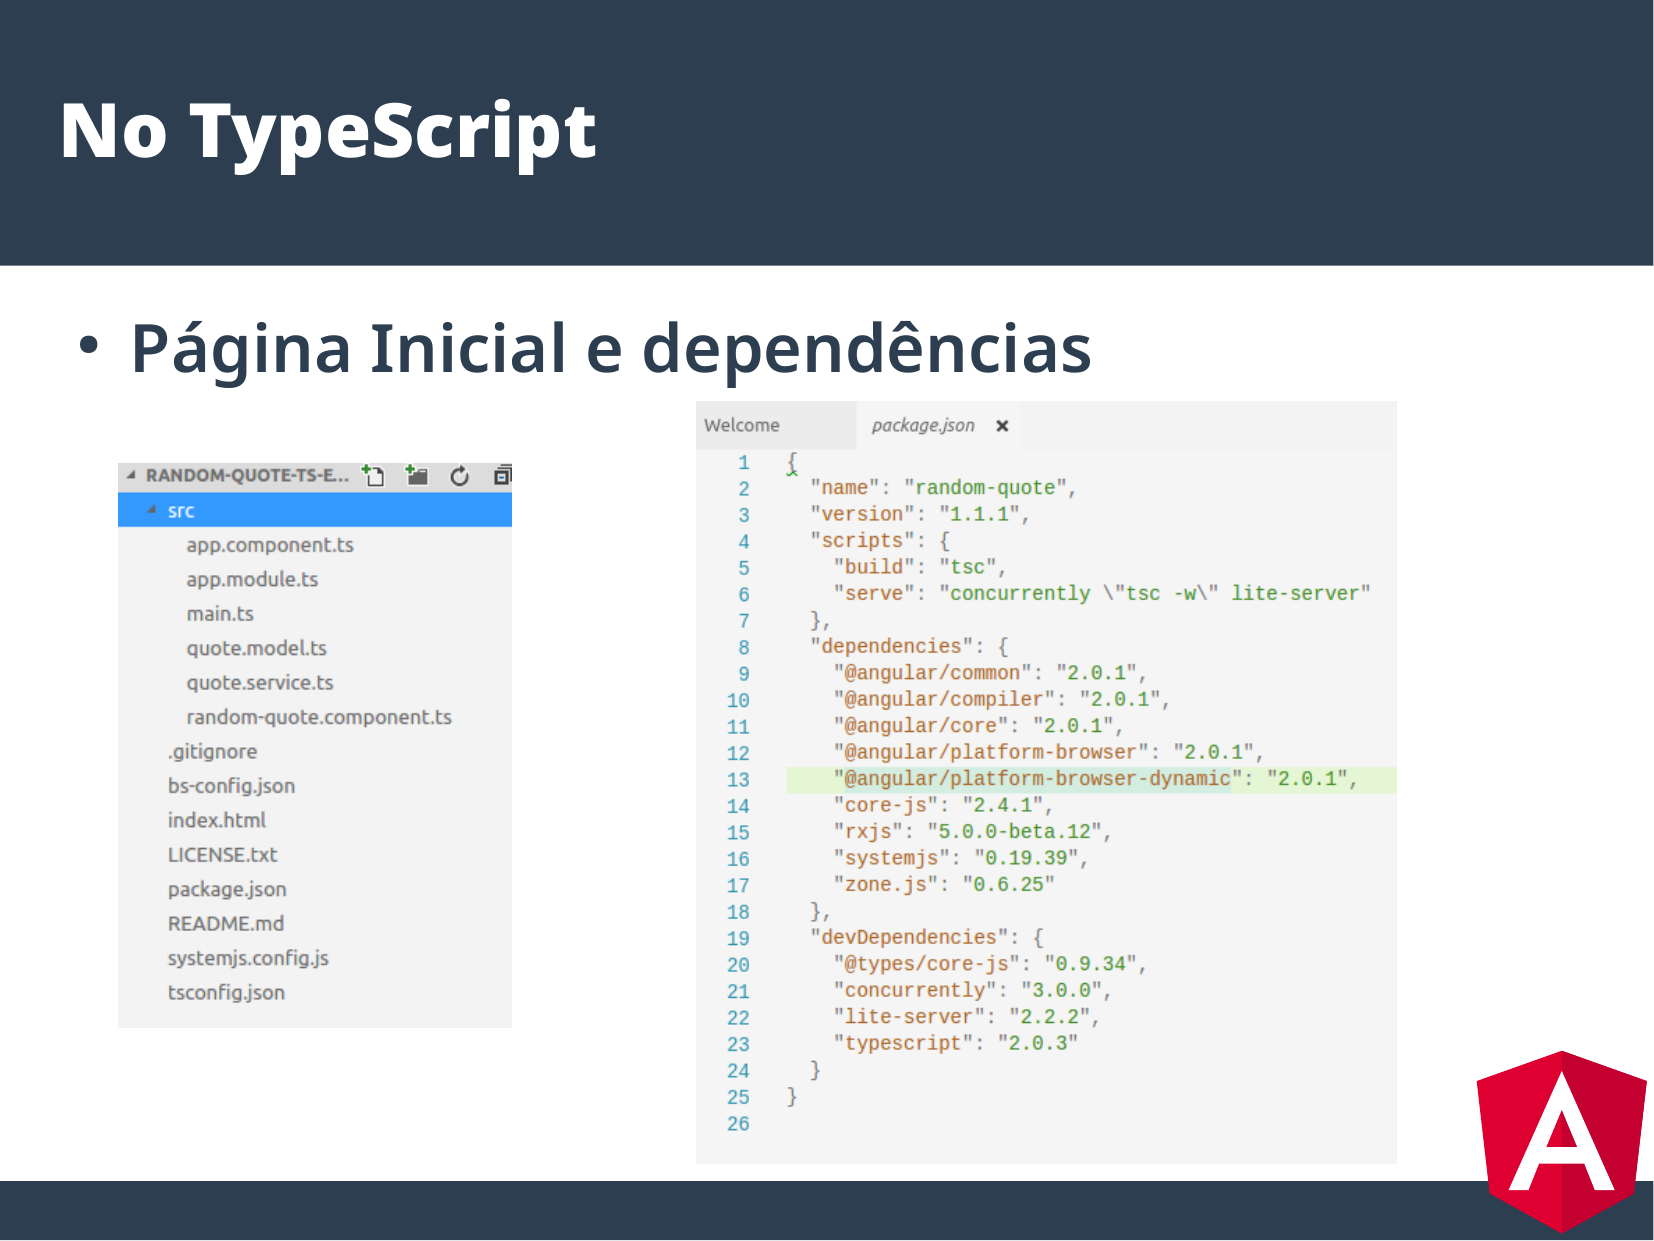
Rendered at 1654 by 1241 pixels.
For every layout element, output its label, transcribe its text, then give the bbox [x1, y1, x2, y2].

picture [118, 463, 512, 1028]
picture [696, 401, 1397, 1164]
list Página Inicial e dependências [59, 301, 1595, 426]
picture [1447, 1022, 1654, 1241]
title No TypeScript [59, 49, 1595, 207]
